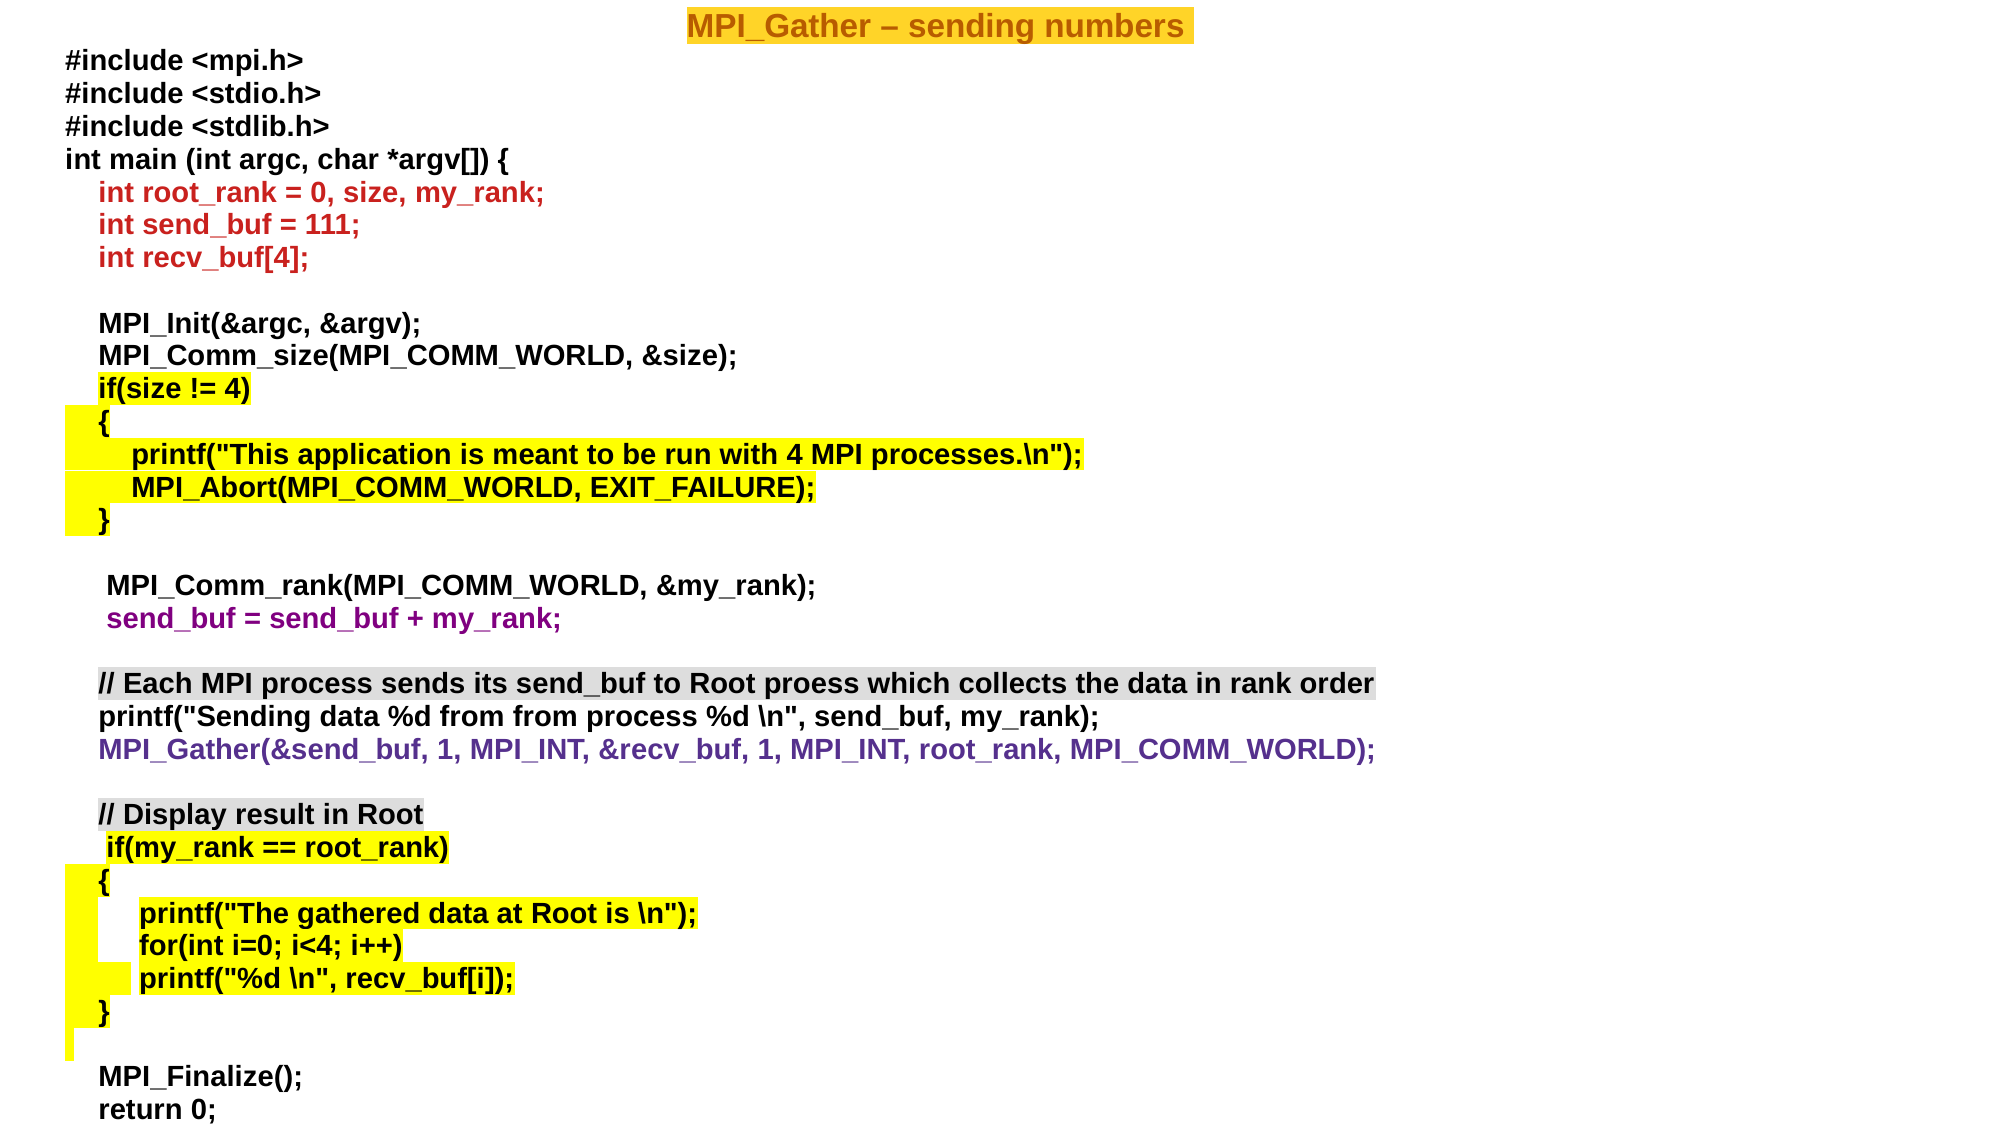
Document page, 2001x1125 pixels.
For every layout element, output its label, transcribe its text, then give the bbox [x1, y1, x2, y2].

text_box MPI_Gather – sending numbers #include <mpi.h> #include <stdio.h> #include <stdlib.h> int main (int argc, char *argv[]) { int root_rank = 0, size, my_rank; int send_buf = 111; int recv_buf[4]; MPI_Init(&argc, &argv); MPI_Comm_size(MPI_COMM_WORLD, &size); if(size != 4) { printf("This application is meant to be run with 4 MPI processes.\n"); MPI_Abort(MPI_COMM_WORLD, EXIT_FAILURE); } MPI_Comm_rank(MPI_COMM_WORLD, &my_rank); send_buf = send_buf + my_rank; // Each MPI process sends its send_buf to Root proess which collects the data in rank order printf("Sending data %d from from process %d \n", send_buf, my_rank); MPI_Gather(&send_buf, 1, MPI_INT, &recv_buf, 1, MPI_INT, root_rank, MPI_COMM_WORLD); // Display result in Root if(my_rank == root_rank) { printf("The gathered data at Root is \n"); for(int i=0; i<4; i++) printf("%d \n", recv_buf[i]); } MPI_Finalize(); return 0; } [50, 0, 1831, 1125]
